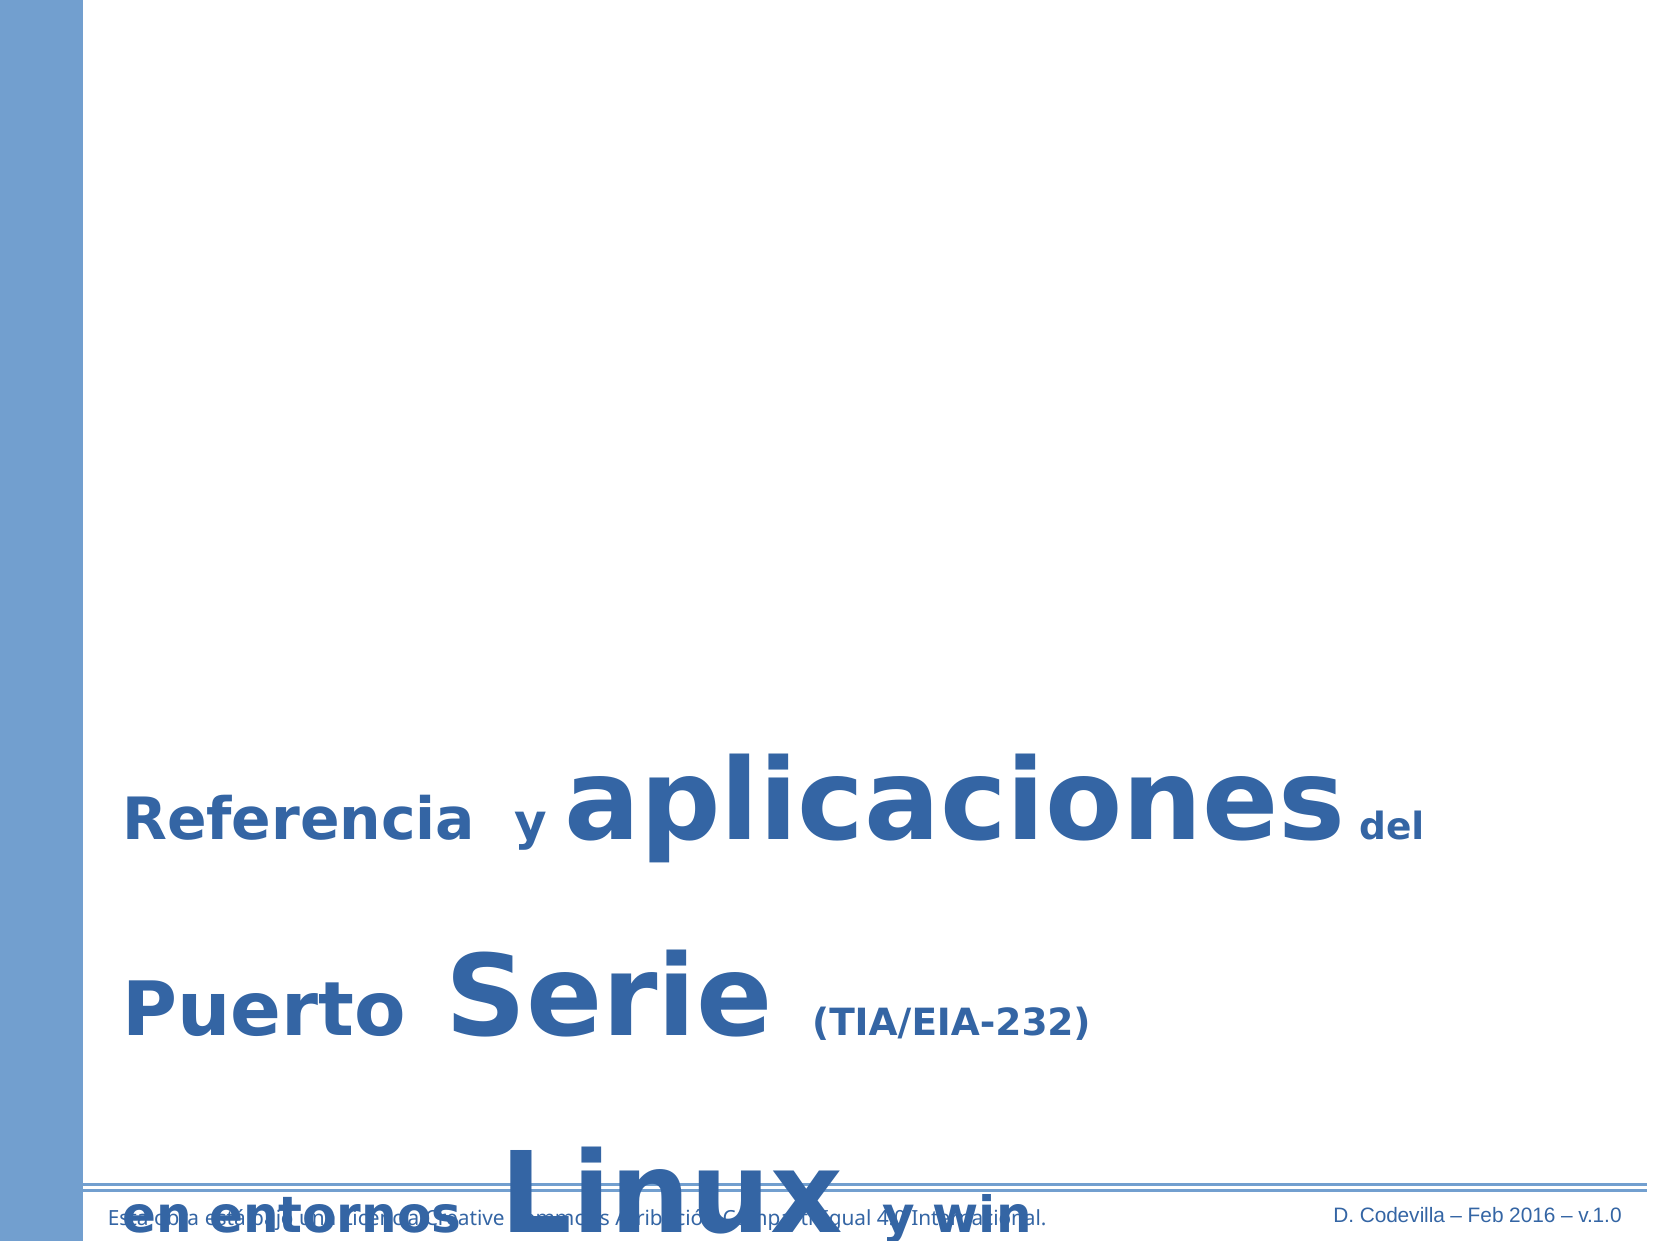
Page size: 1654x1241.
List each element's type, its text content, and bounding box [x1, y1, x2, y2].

text_box Referencia y aplicaciones del Puerto Serie (TIA/EIA-232) en entornos Linux y win [107, 661, 1479, 1202]
